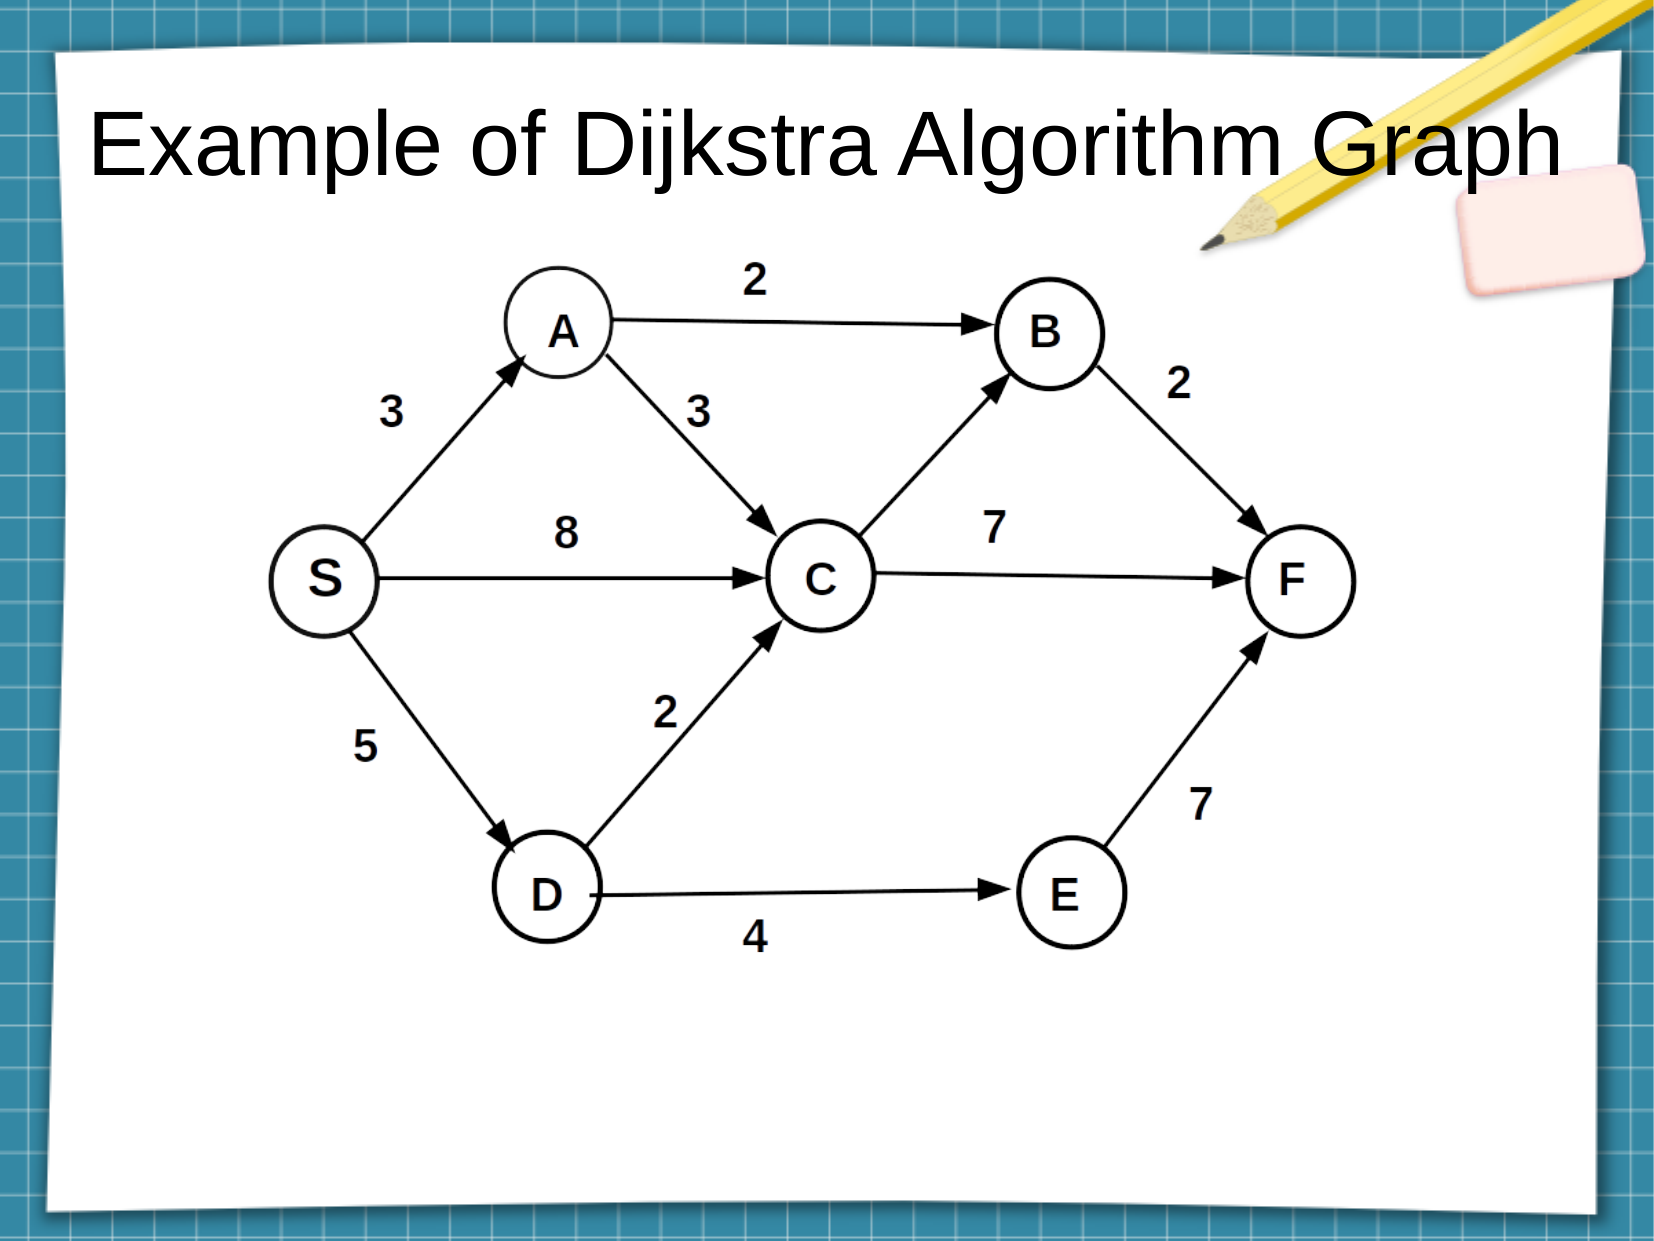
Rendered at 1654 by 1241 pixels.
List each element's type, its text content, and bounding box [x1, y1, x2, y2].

title Example of Dijkstra Algorithm Graph [82, 49, 1571, 238]
picture [0, 0, 1654, 1241]
